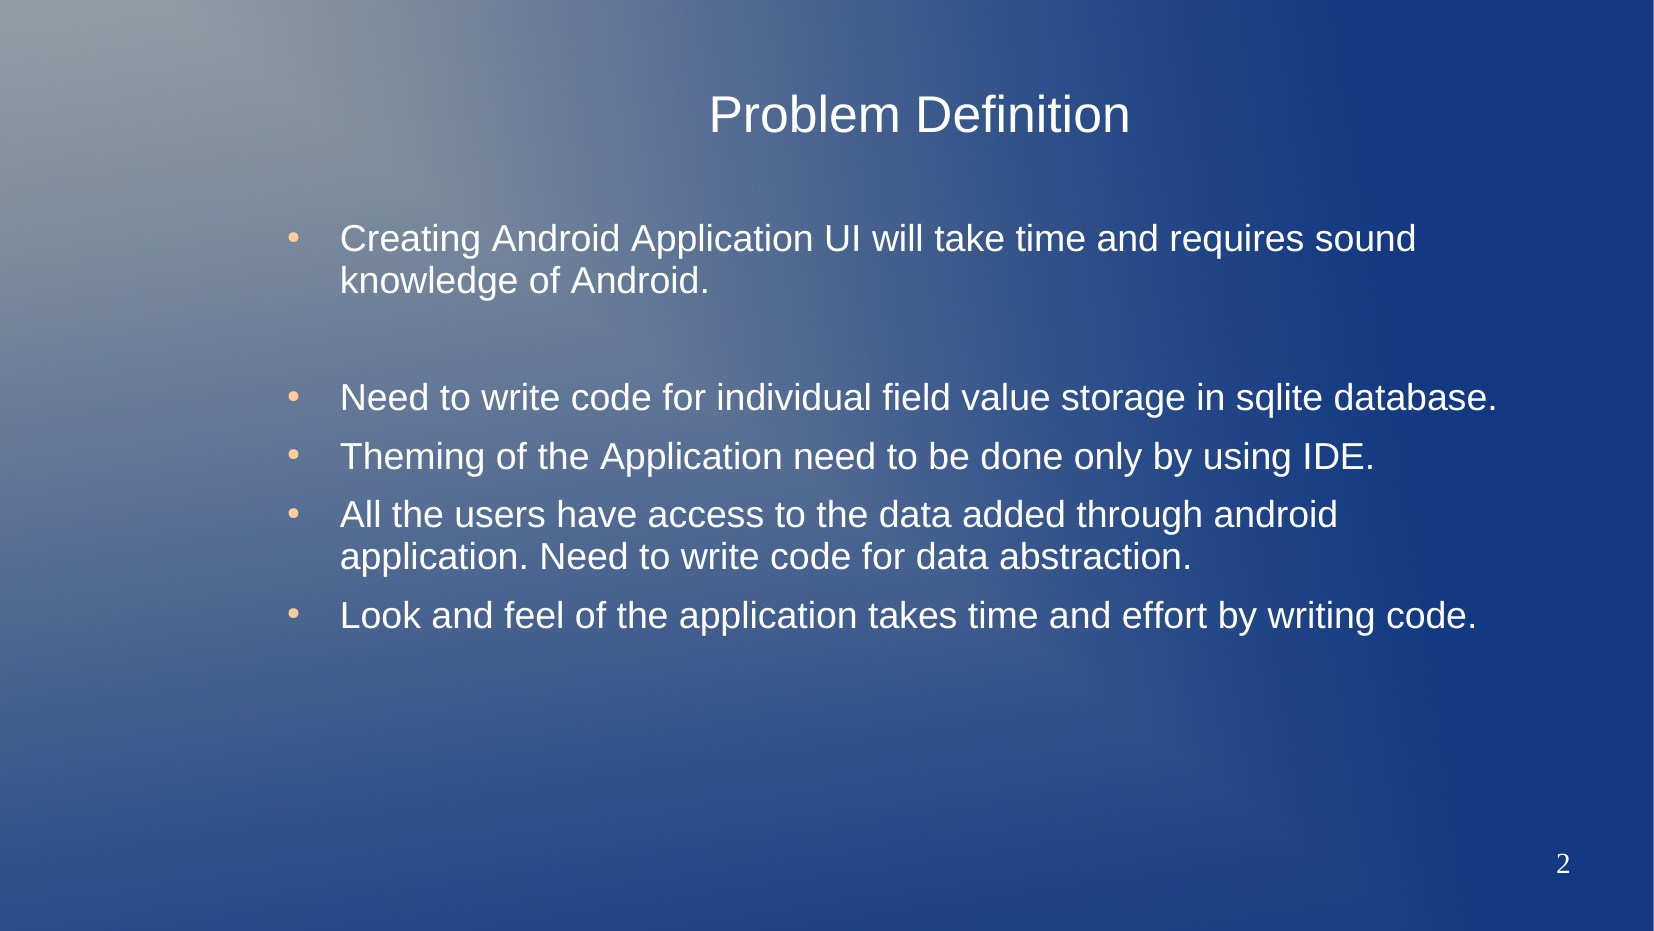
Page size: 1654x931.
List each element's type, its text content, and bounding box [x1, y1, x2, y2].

picture [0, 0, 1654, 931]
list Creating Android Application UI will take time and requires sound knowledge of Android. Need to write code for individual field value storage in sqlite database. Theming of the Application need to be done only by using IDE. All the users have access to the data added through android application. Need to write code for data abstraction. Look and feel of the application takes time and effort by writing code. [269, 217, 1538, 871]
title Problem Definition [269, 37, 1571, 193]
